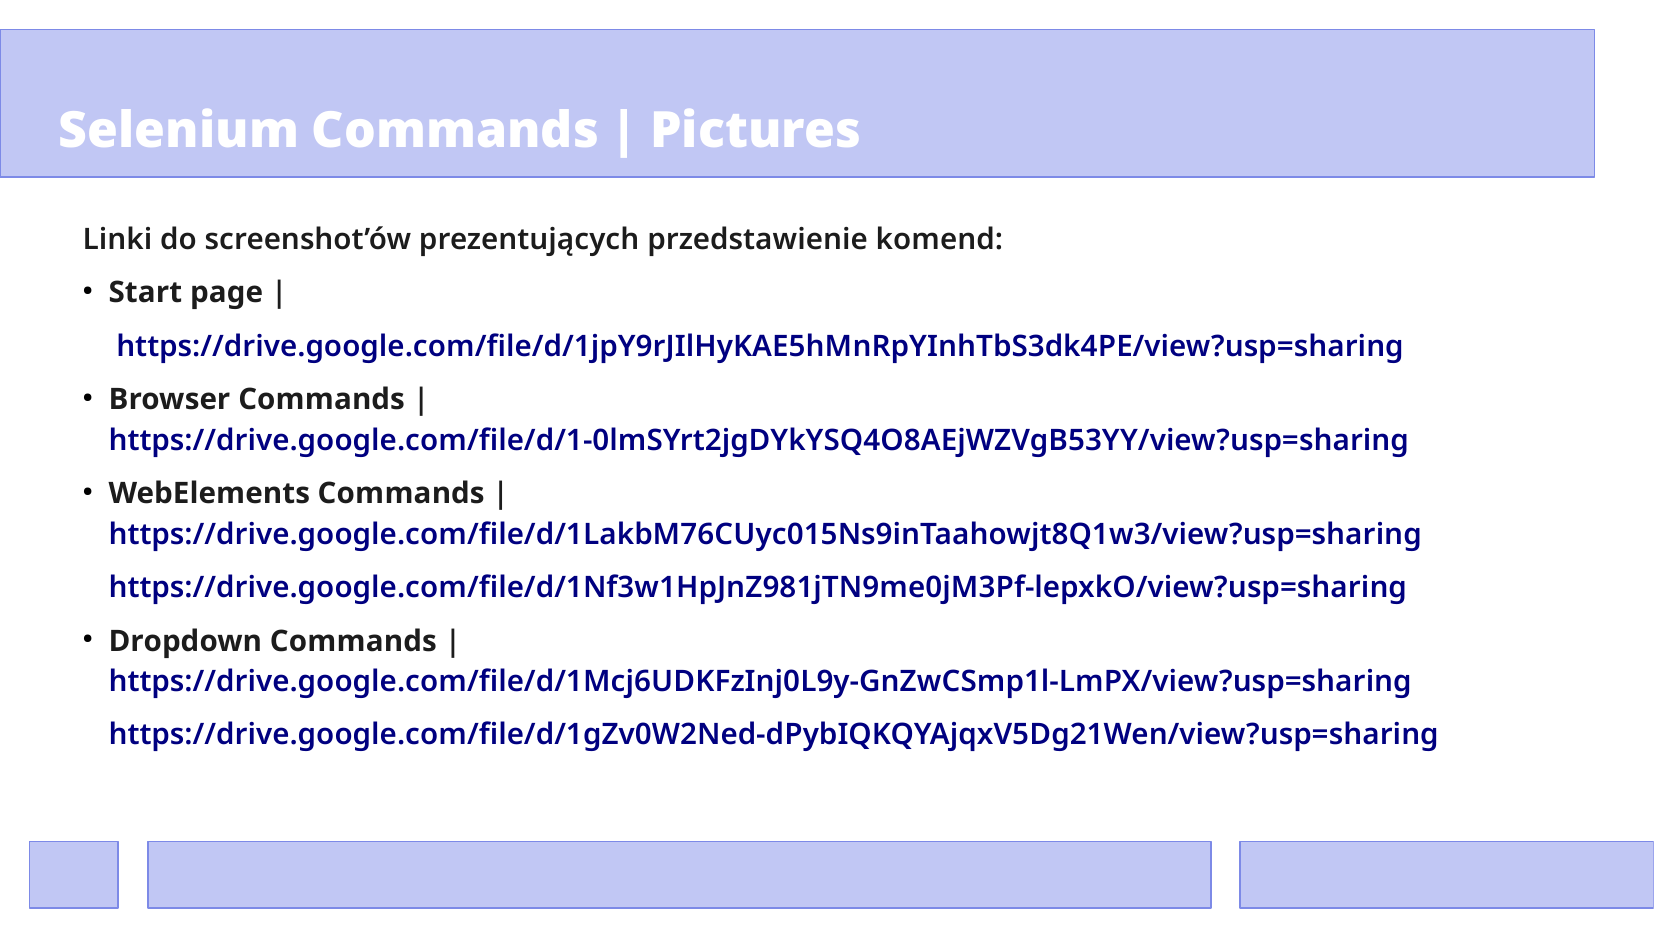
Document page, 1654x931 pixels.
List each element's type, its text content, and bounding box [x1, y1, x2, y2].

title Selenium Commands | Pictures [59, 44, 1595, 163]
list Linki do screenshot’ów prezentujących przedstawienie komend: Start page | https://drive.google.com/file/d/1jpY9rJIlHyKAE5hMnRpYInhTbS3dk4PE/view?usp=sharing Browser Commands | https://drive.google.com/file/d/1-0lmSYrt2jgDYkYSQ4O8AEjWZVgB53YY/view?usp=sharing WebElements Commands |https://drive.google.com/file/d/1LakbM76CUyc015Ns9inTaahowjt8Q1w3/view?usp=sharing https://drive.google.com/file/d/1Nf3w1HpJnZ981jTN9me0jM3Pf-lepxkO/view?usp=sharing Dropdown Commands | https://drive.google.com/file/d/1Mcj6UDKFzInj0L9y-GnZwCSmp1l-LmPX/view?usp=sharing https://drive.google.com/file/d/1gZv0W2Ned-dPybIQKQYAjqxV5Dg21Wen/view?usp=sharing [82, 217, 1571, 758]
